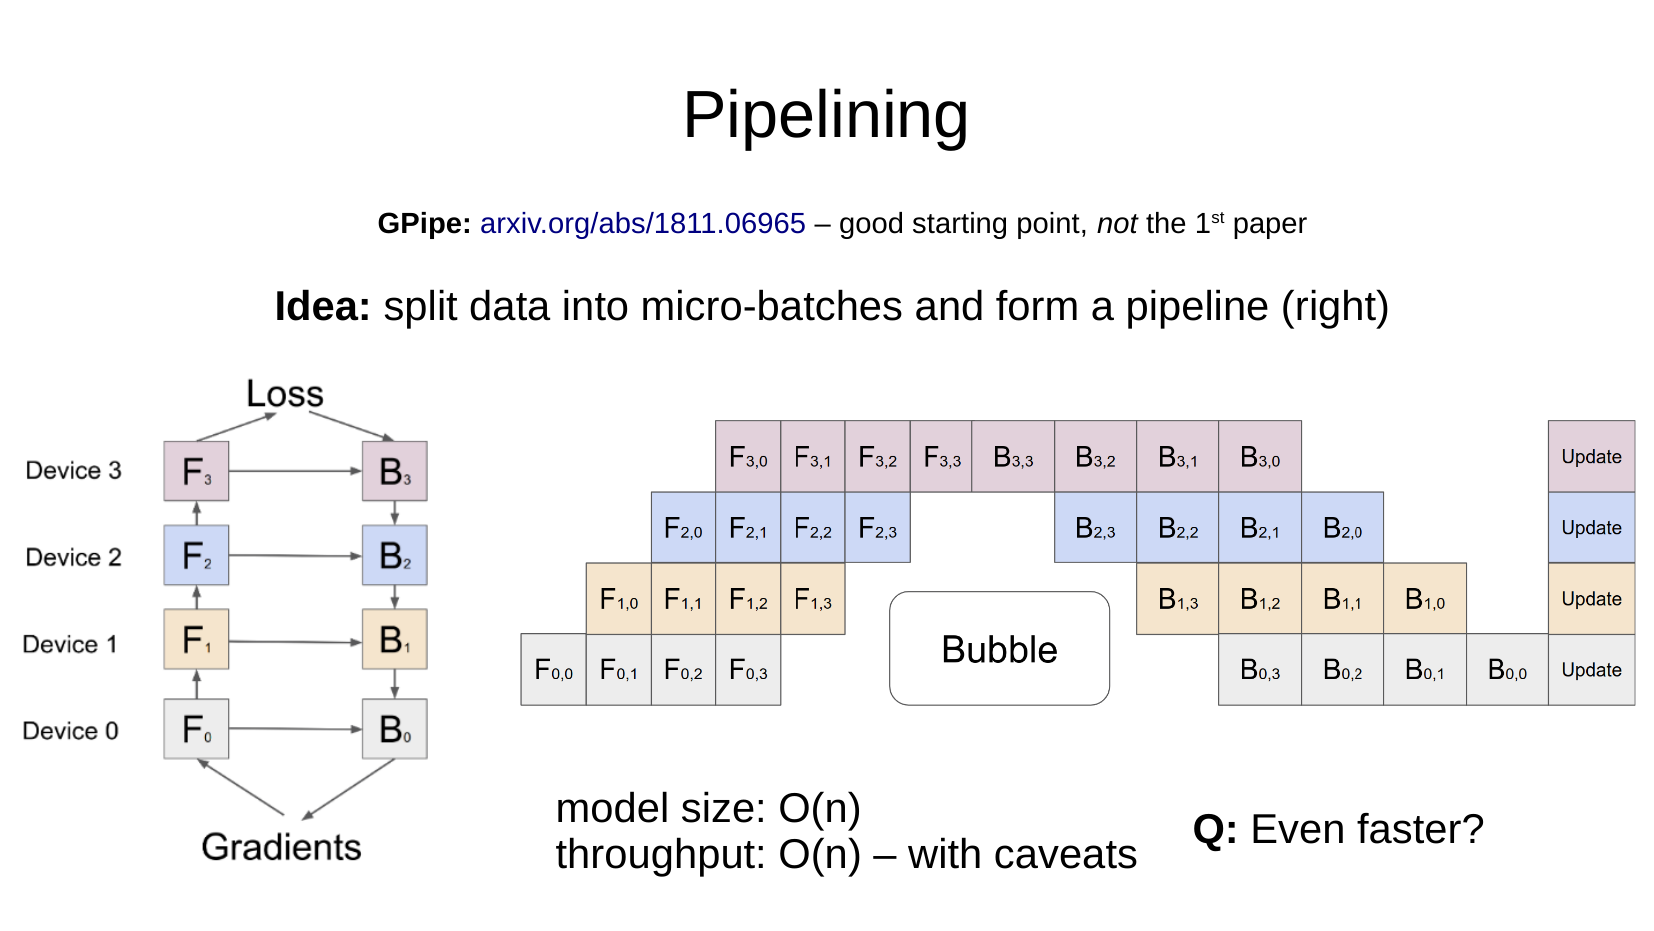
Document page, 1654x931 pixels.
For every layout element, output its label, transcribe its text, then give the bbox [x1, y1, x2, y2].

text_box model size: O(n) throughput: O(n) – with caveats [540, 777, 1267, 885]
subtitle Idea: split data into micro-batches and form a pipeline (right) [88, 152, 1577, 693]
text_box Q: Even faster? [1192, 777, 1654, 881]
picture [517, 415, 1636, 709]
picture [3, 374, 436, 881]
title Pipelining [82, 37, 1571, 193]
text_box GPipe: arxiv.org/abs/1811.06965 – good starting point, not the 1st paper [234, 199, 1451, 309]
